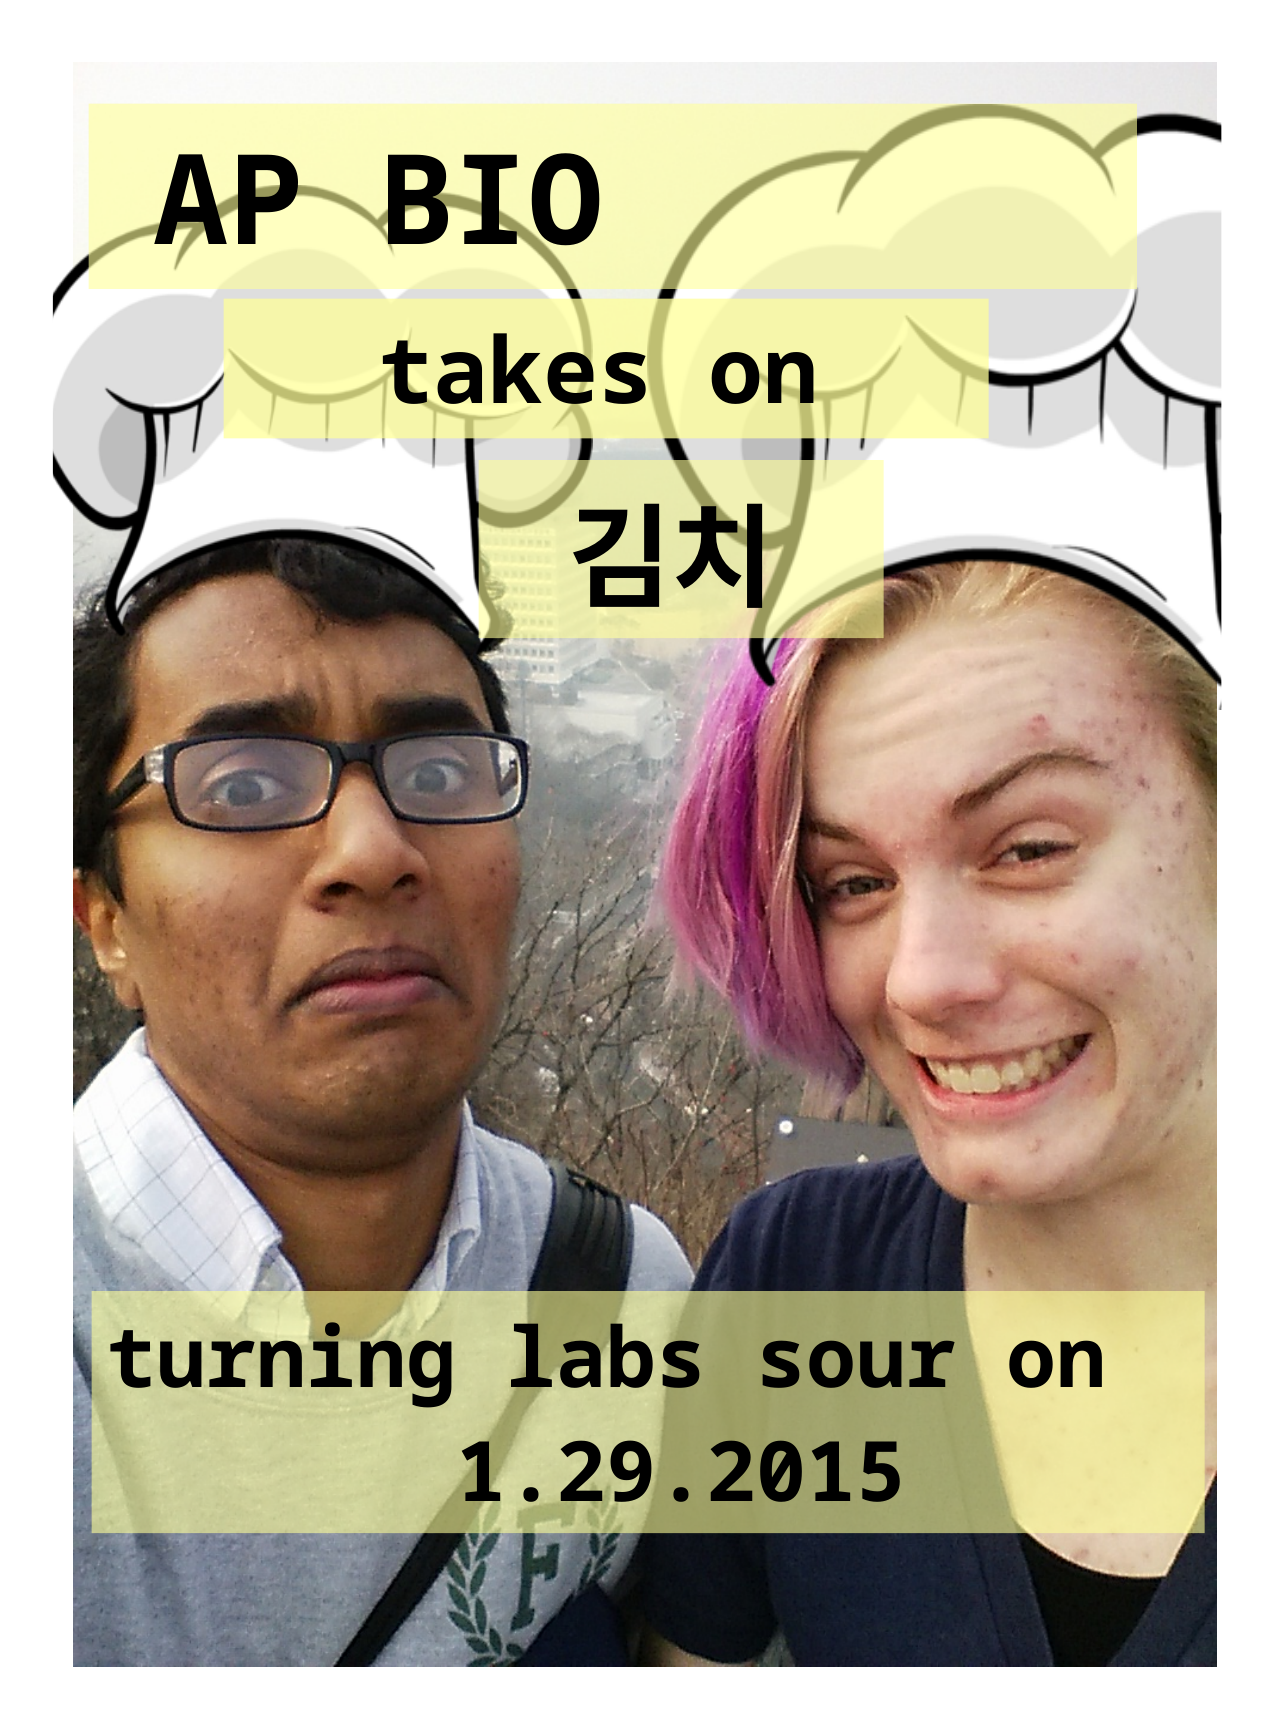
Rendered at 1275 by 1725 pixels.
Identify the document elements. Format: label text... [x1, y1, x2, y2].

text_box turning labs sour on 1.29.2015 [91, 1291, 1205, 1501]
picture [52, 62, 1222, 1667]
text_box AP BIO [88, 103, 1137, 265]
text_box 김치 [478, 460, 884, 629]
text_box takes on [223, 298, 989, 421]
